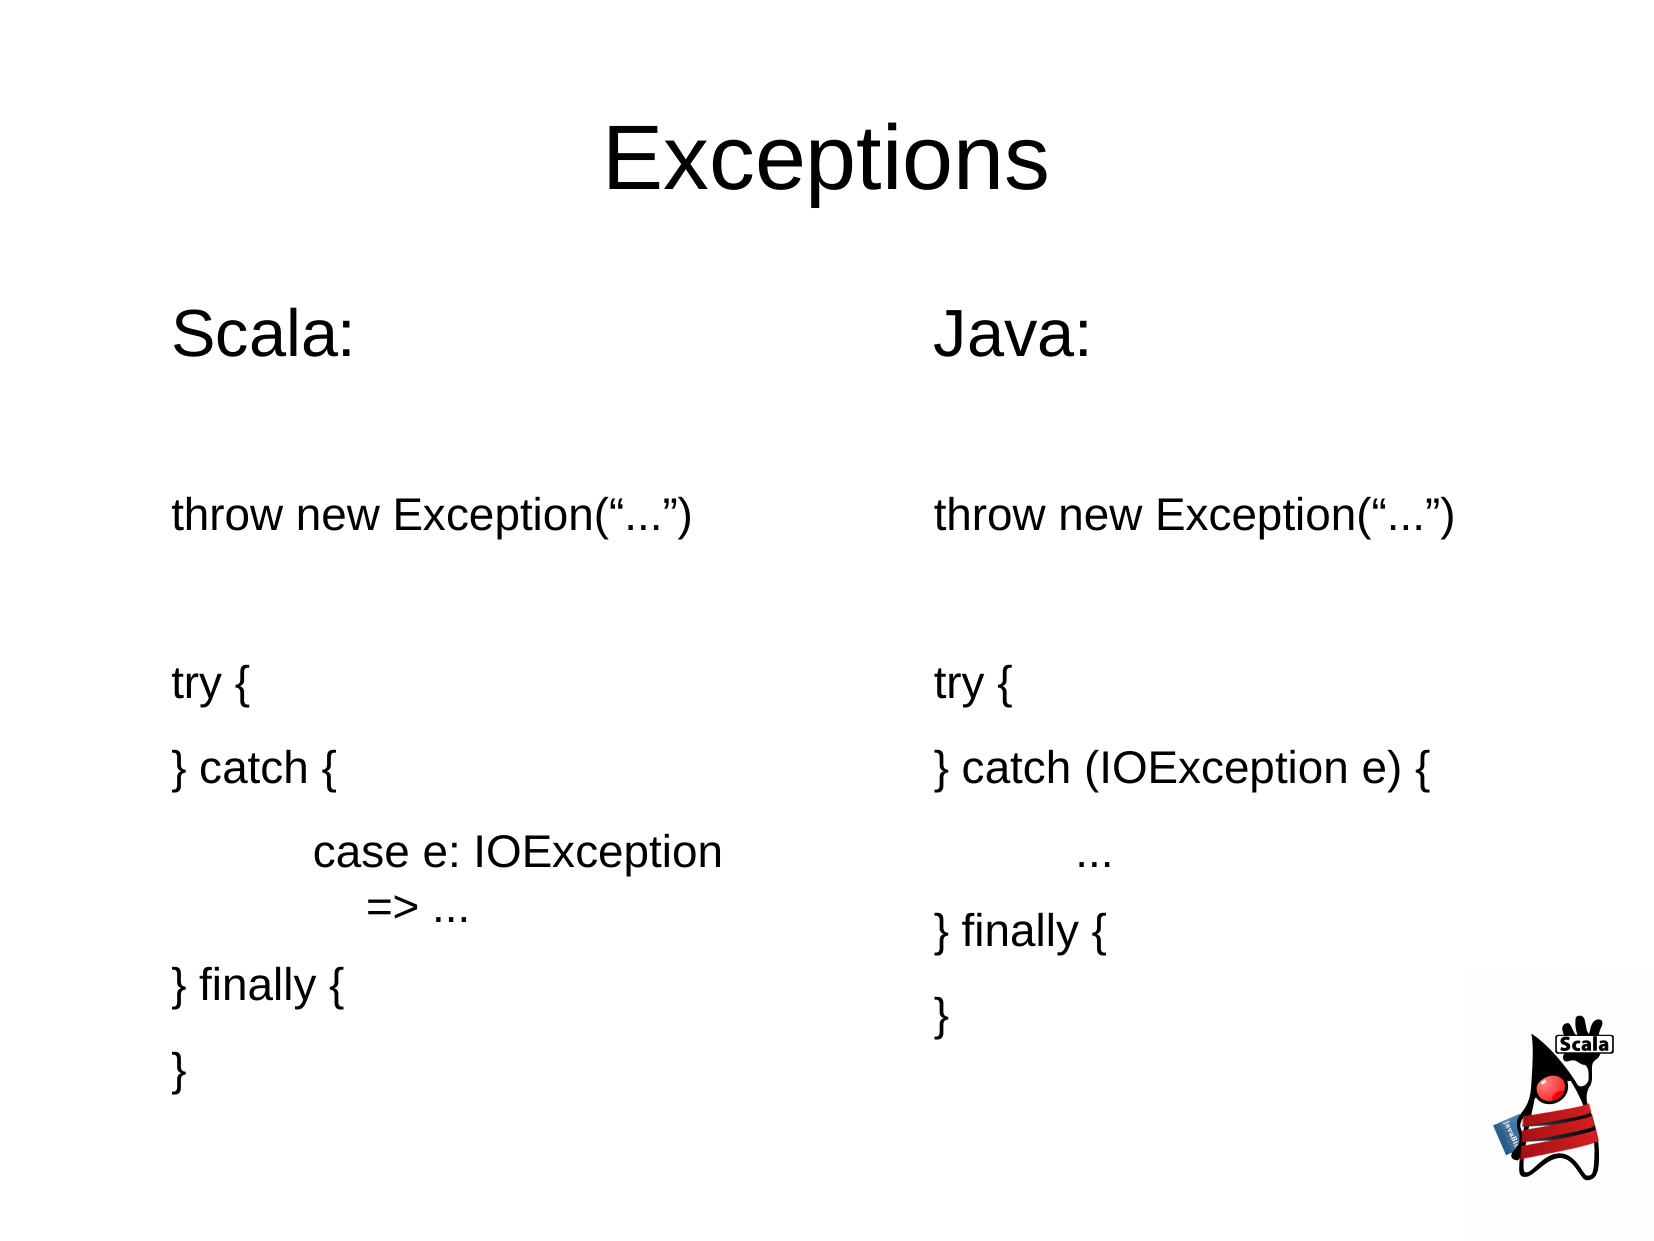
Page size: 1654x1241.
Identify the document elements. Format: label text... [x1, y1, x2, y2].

list Java: throw new Exception(“...”) try { } catch (IOException e) { ... } finally { } [845, 290, 1572, 1109]
list Scala: throw new Exception(“...”) try { } catch { case e: IOException => ... } finally { } [82, 290, 809, 1109]
title Exceptions [82, 56, 1571, 250]
